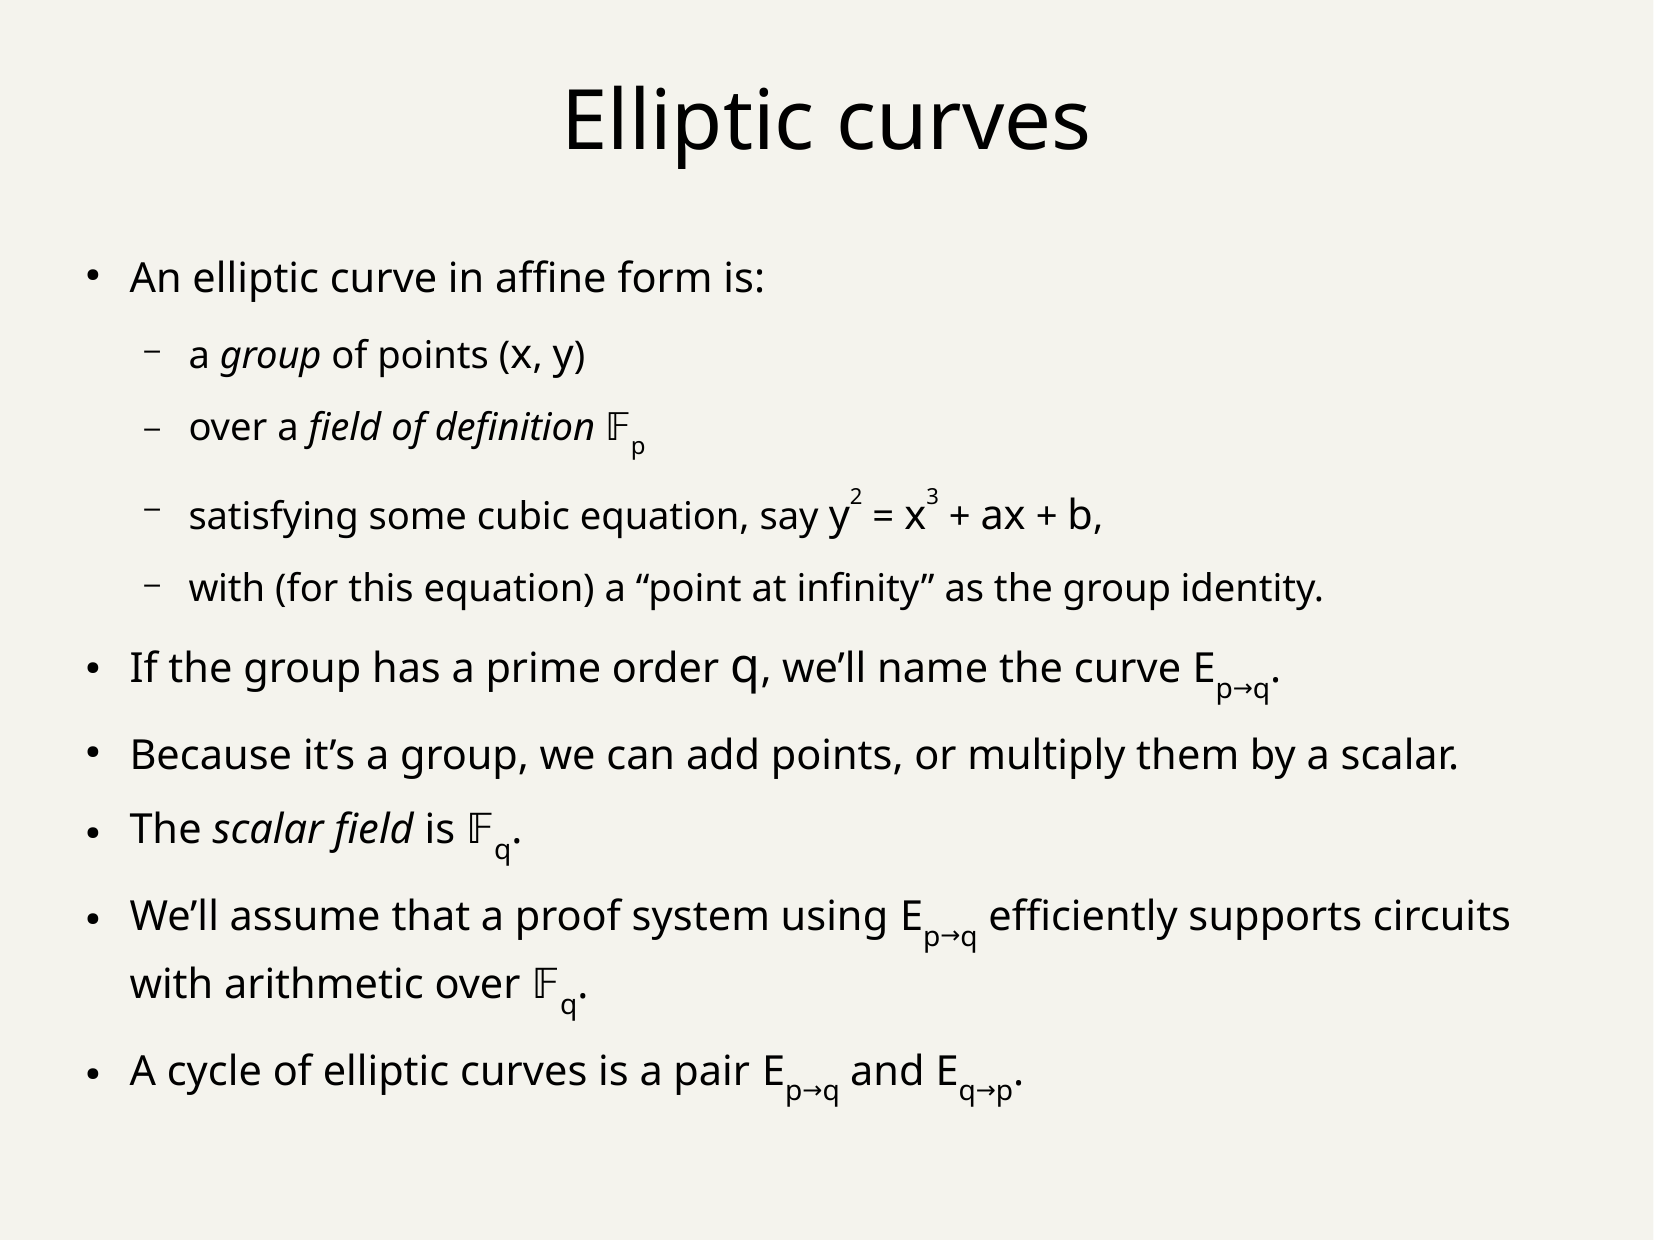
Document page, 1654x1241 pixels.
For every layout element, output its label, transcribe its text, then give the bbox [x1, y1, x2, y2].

list An elliptic curve in affine form is: a group of points (x, y) over a field of definition 𝔽p satisfying some cubic equation, say y2 = x3 + ax + b, with (for this equation) a “point at infinity” as the group identity. If the group has a prime order q, we’ll name the curve Ep→q. Because it’s a group, we can add points, or multiply them by a scalar. The scalar field is 𝔽q. We’ll assume that a proof system using Ep→q efficiently supports circuits with arithmetic over 𝔽q. A cycle of elliptic curves is a pair Ep→q and Eq→p. [70, 248, 1571, 1111]
title Elliptic curves [82, 47, 1571, 187]
